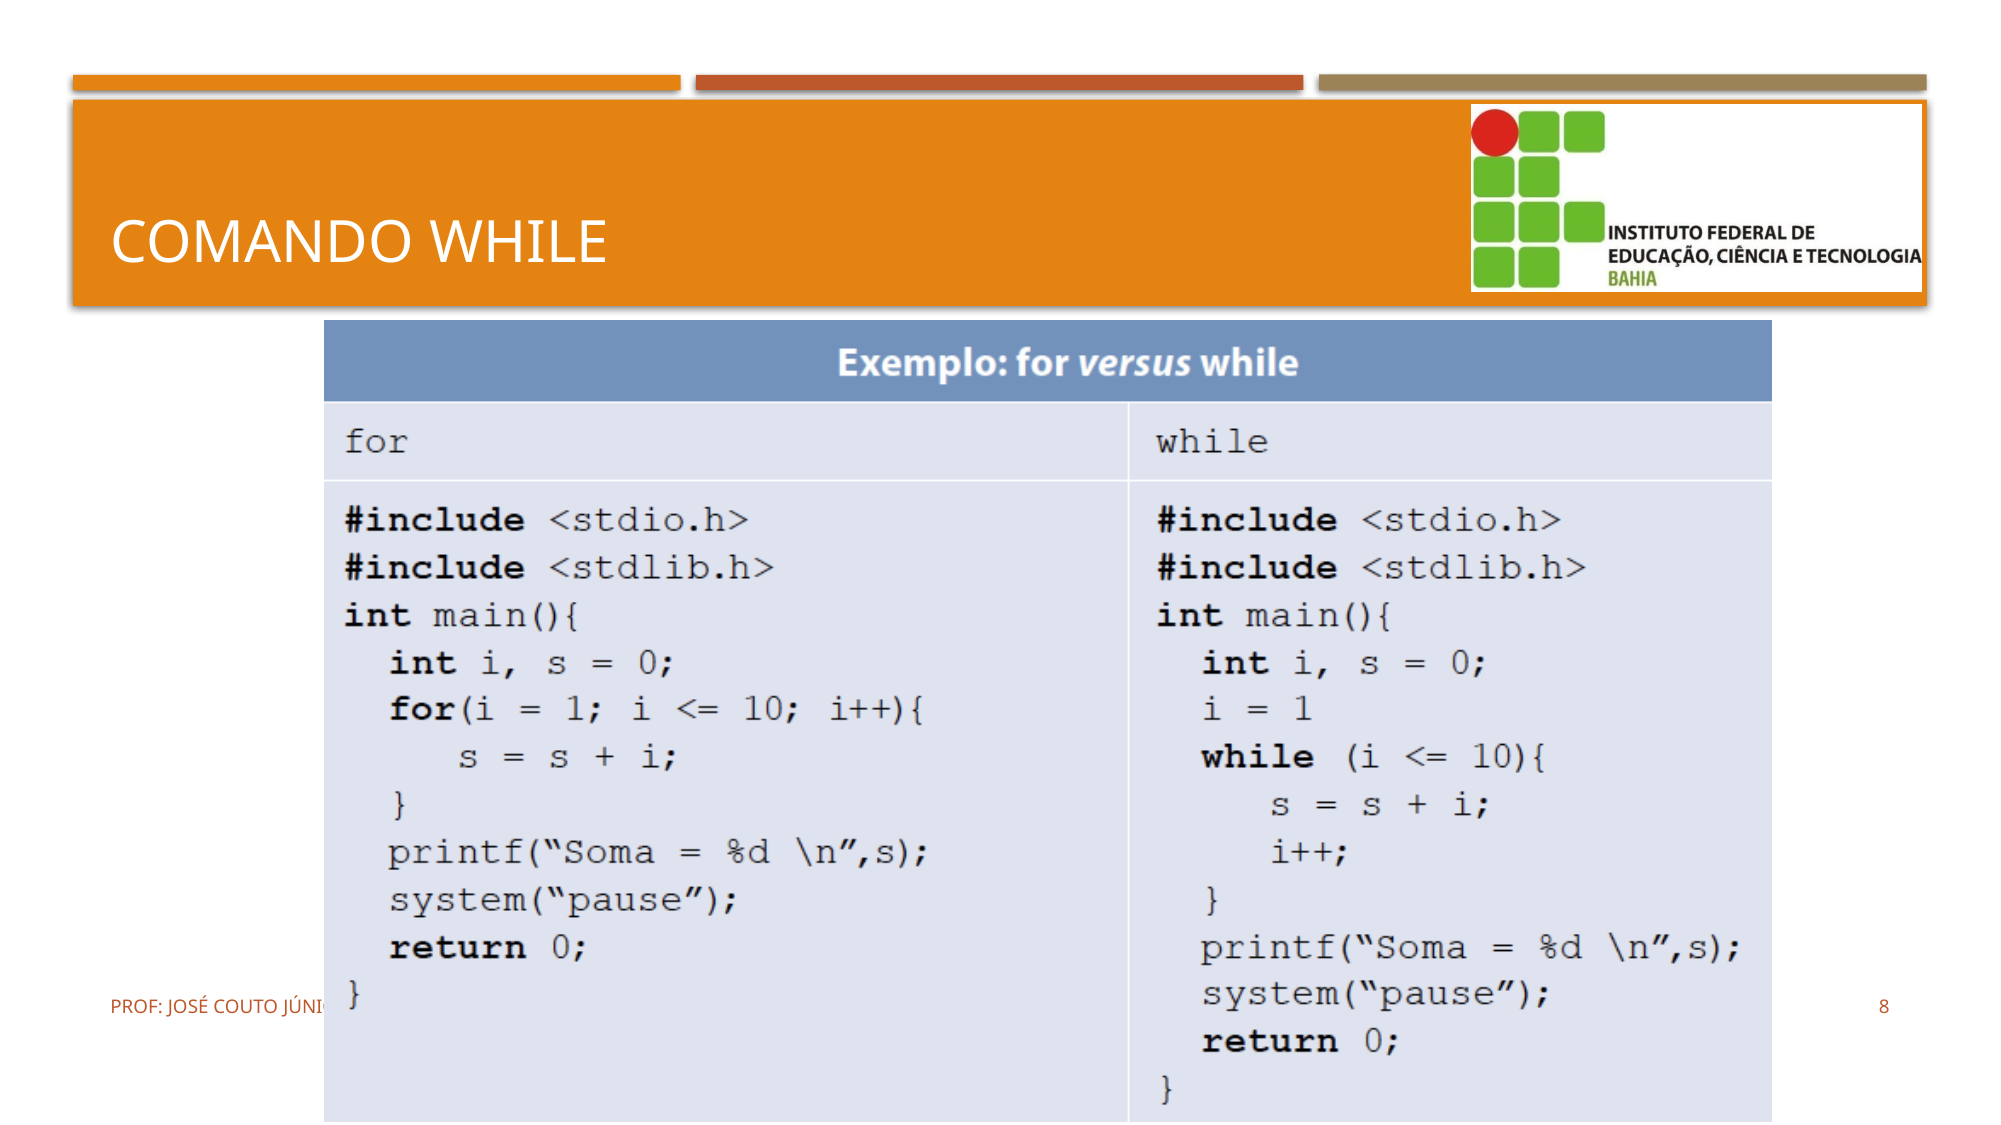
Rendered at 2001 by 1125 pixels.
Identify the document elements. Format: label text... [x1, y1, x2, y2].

footer Prof: José Couto Júnior [95, 976, 324, 1037]
picture [1471, 104, 1922, 292]
picture [324, 320, 1772, 1123]
title Comando While [95, 119, 1471, 282]
